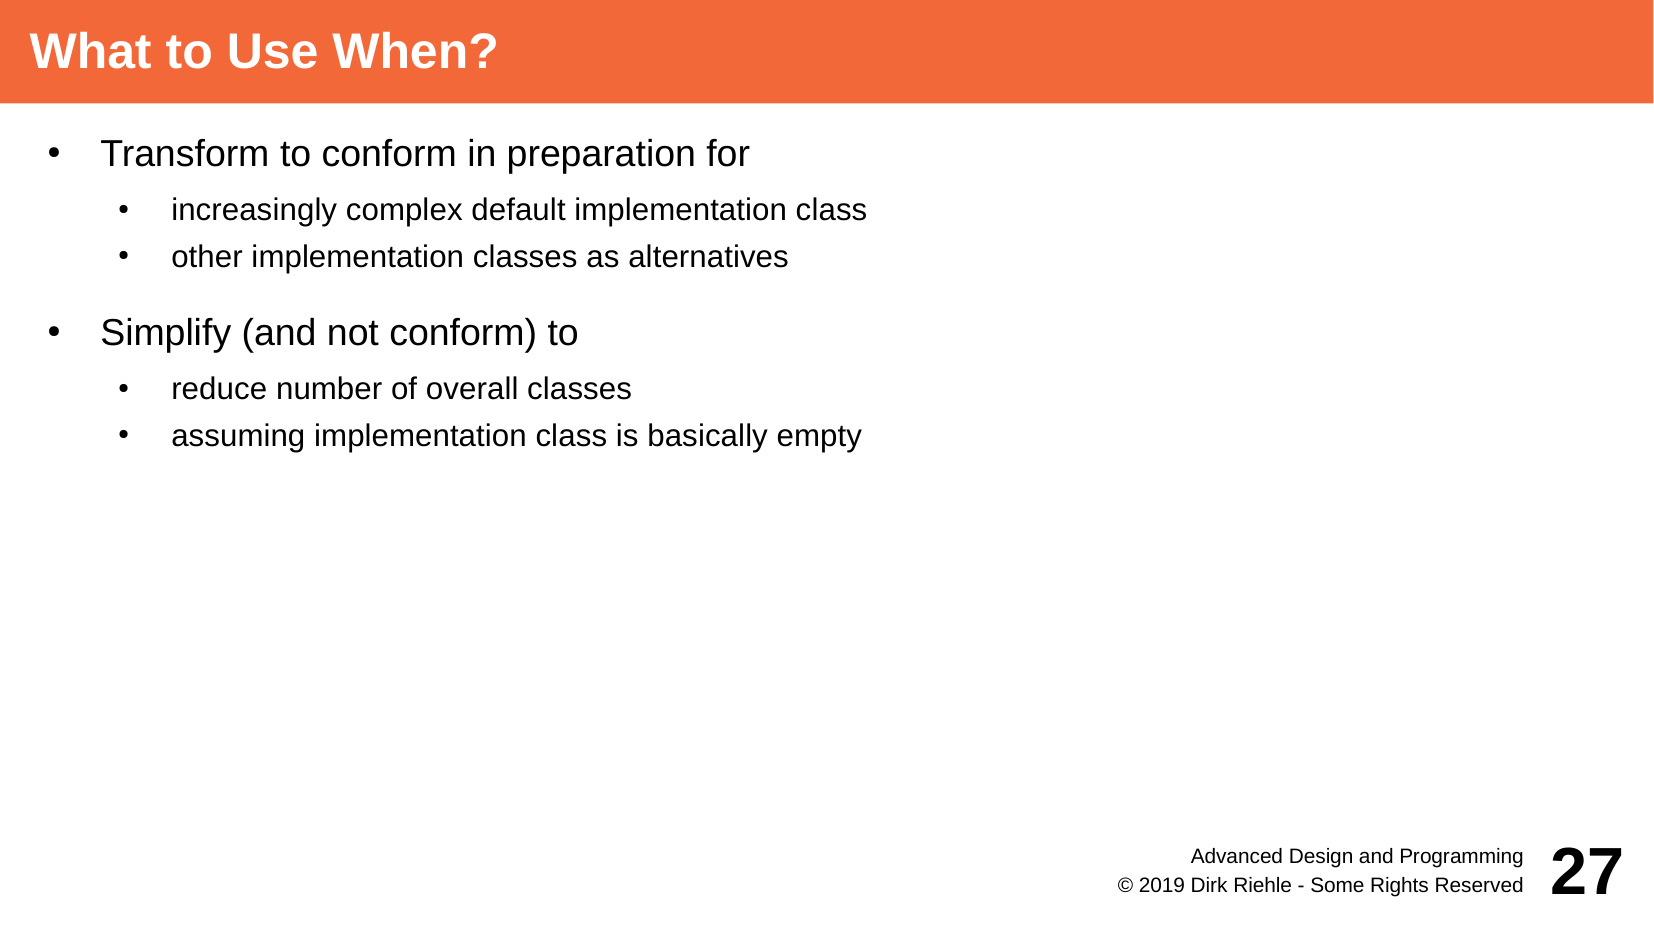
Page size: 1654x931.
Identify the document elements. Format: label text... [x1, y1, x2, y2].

title What to Use When? [0, 0, 1654, 104]
list Transform to conform in preparation for increasingly complex default implementation class other implementation classes as alternatives Simplify (and not conform) to reduce number of overall classes assuming implementation class is basically empty [29, 132, 1625, 813]
